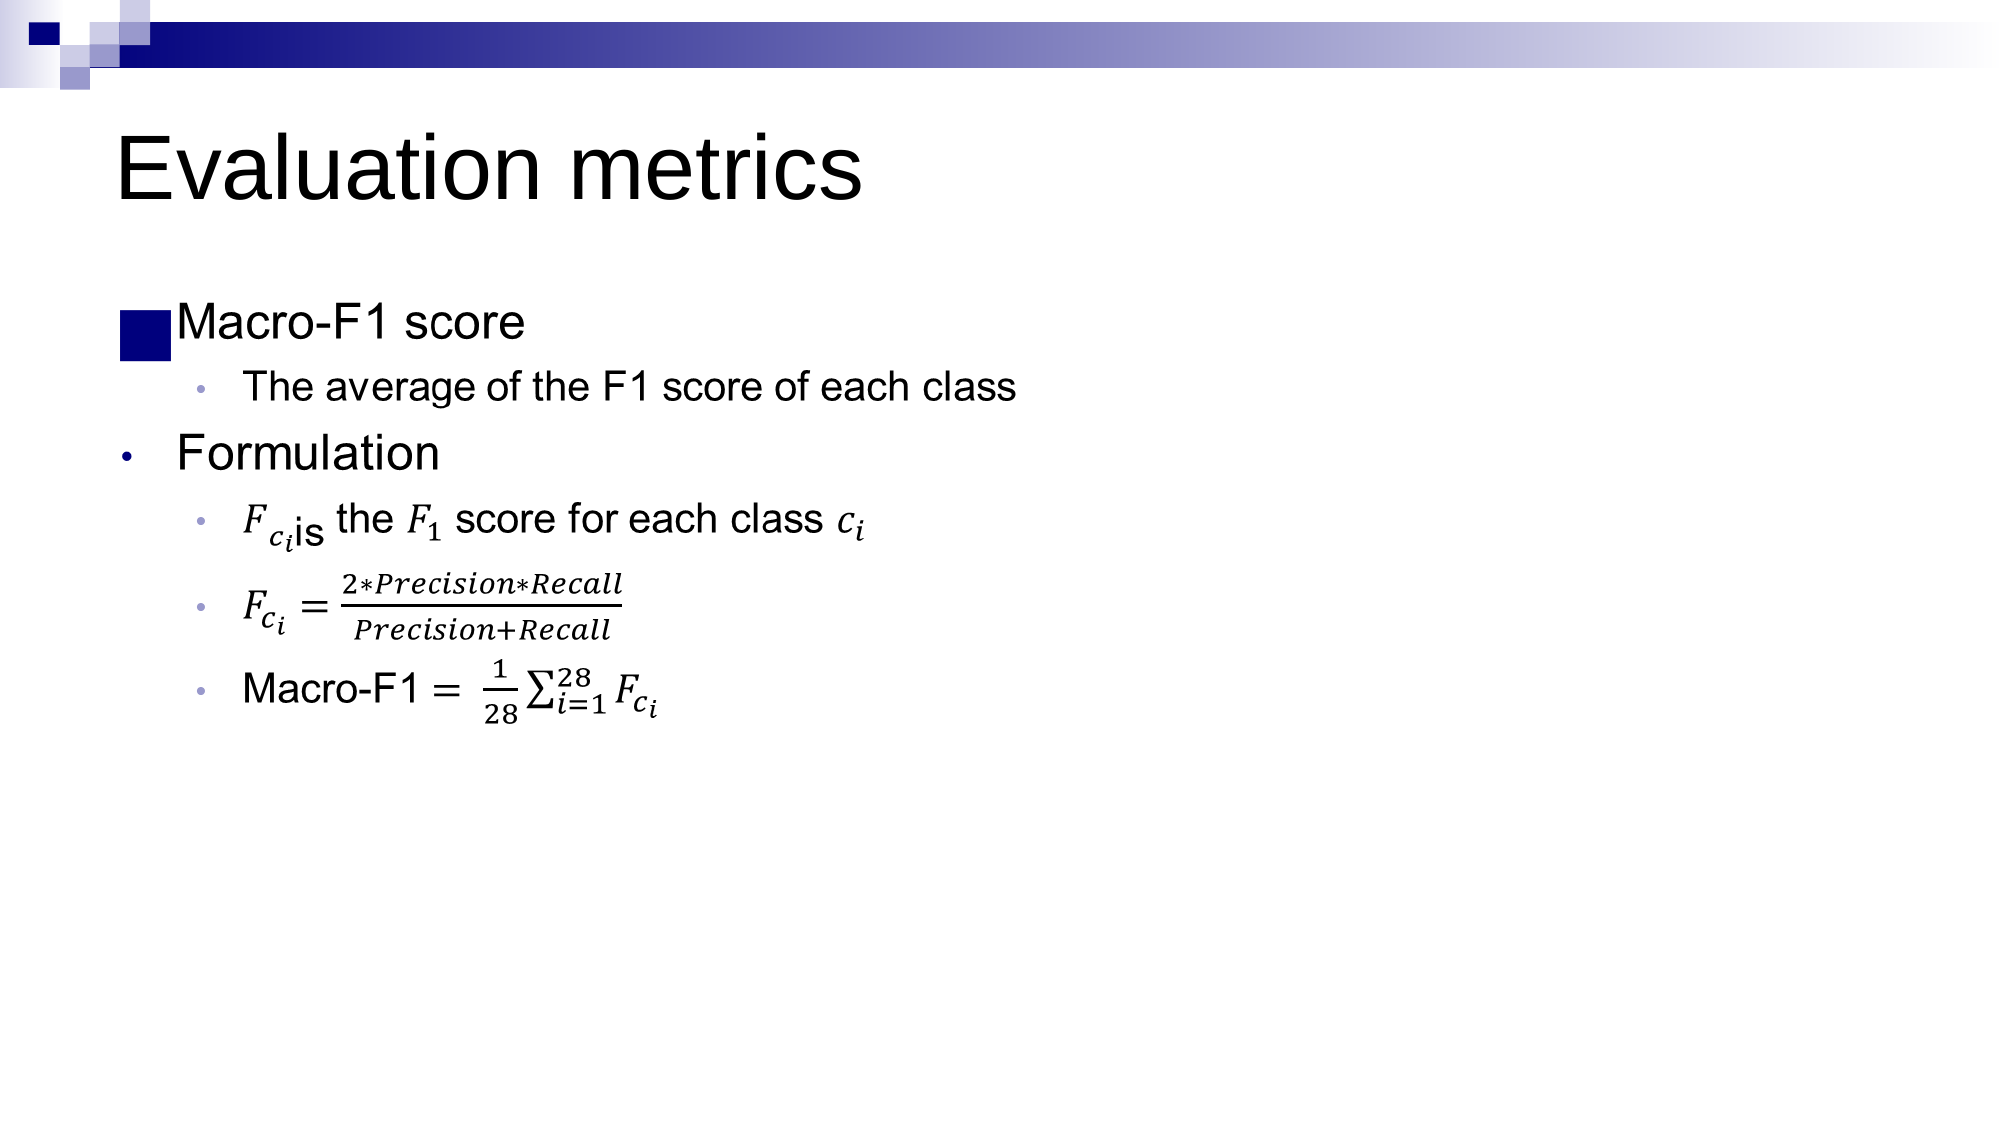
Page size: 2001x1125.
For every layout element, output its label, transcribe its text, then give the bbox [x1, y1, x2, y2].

title Evaluation metrics [99, 93, 1900, 232]
list [99, 275, 1765, 1067]
